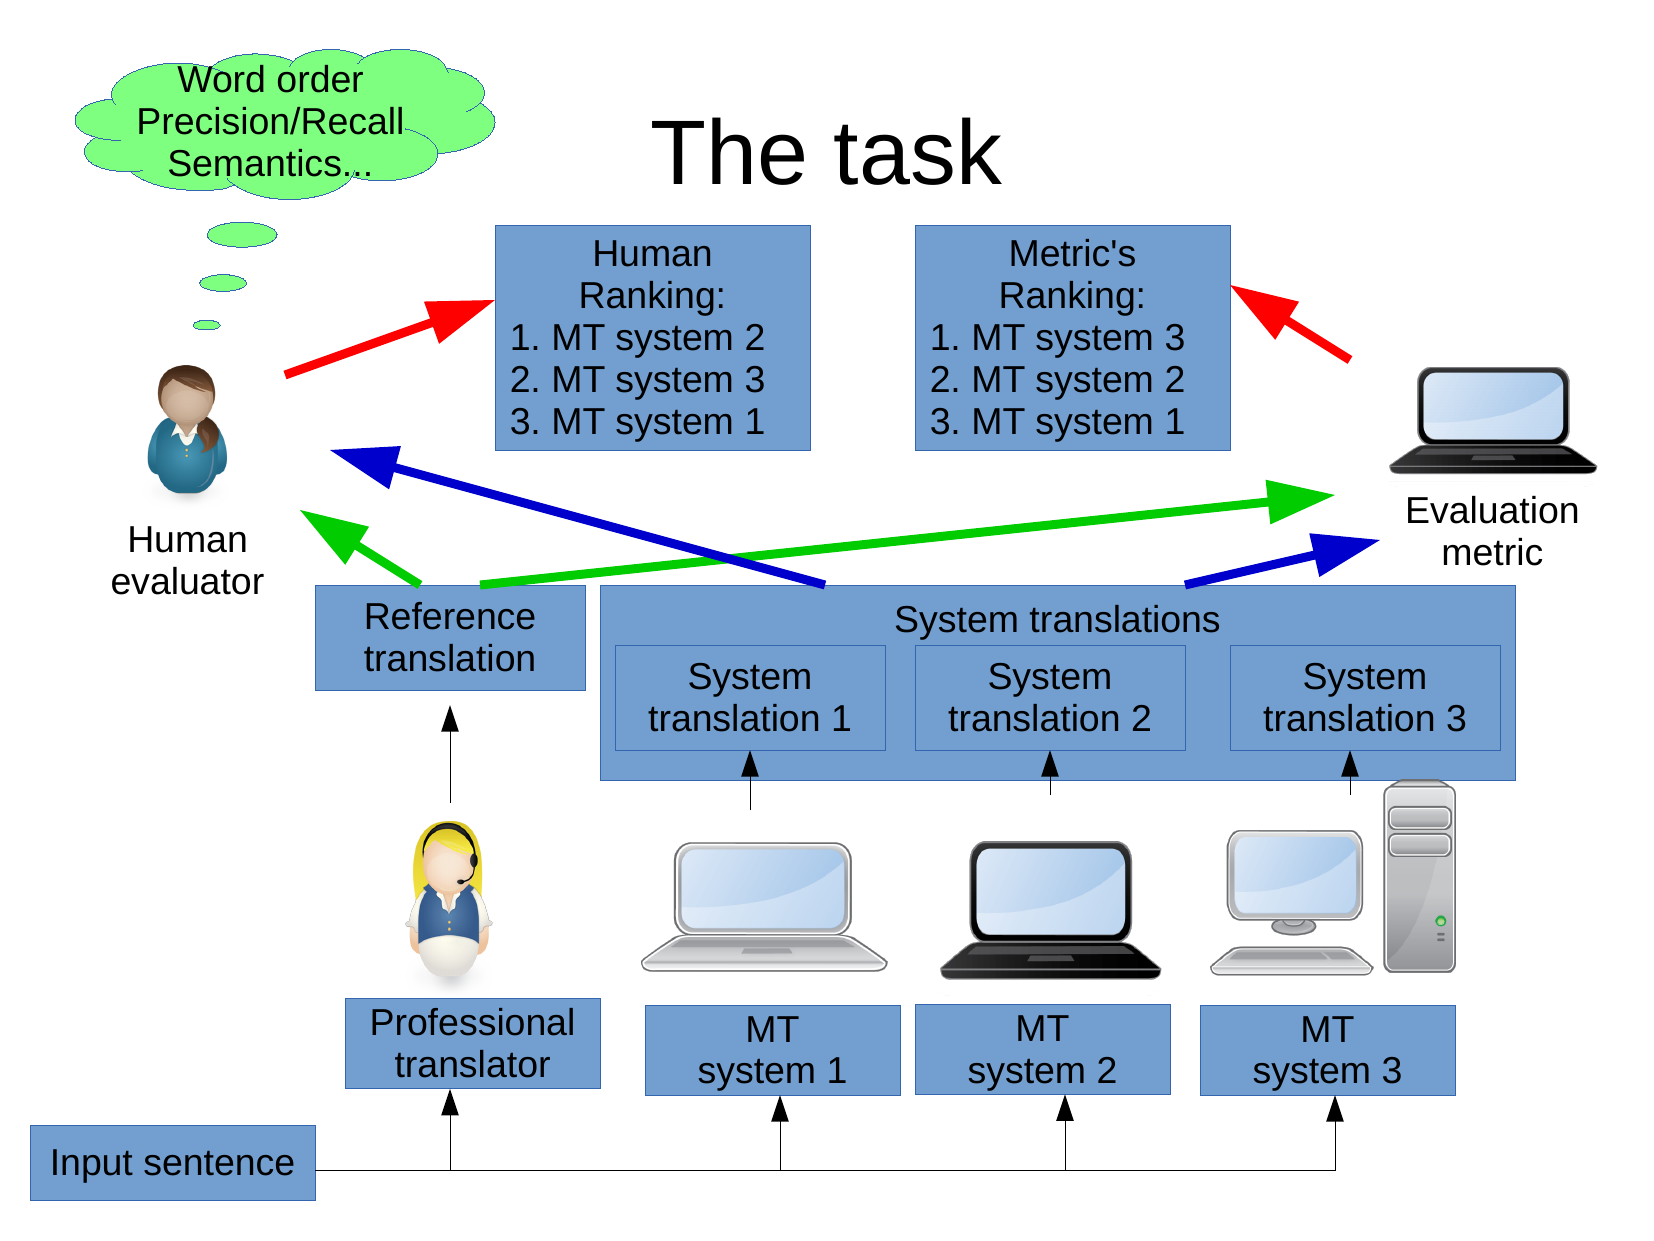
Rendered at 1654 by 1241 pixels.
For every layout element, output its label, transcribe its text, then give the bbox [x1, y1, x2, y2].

picture [1380, 359, 1606, 494]
picture [135, 358, 241, 511]
text_box MT system 2 [915, 1004, 1171, 1095]
text_box MT system 1 [645, 1005, 901, 1096]
text_box System translation 1 [615, 645, 886, 751]
text_box Word order Precision/Recall Semantics... [75, 49, 496, 200]
title The task [341, 49, 390, 57]
picture [390, 803, 511, 999]
text_box System translation 3 [1230, 645, 1501, 751]
text_box Word order Precision/Recall Semantics... [199, 274, 247, 292]
text_box MT system 3 [1200, 1005, 1456, 1096]
title The task [82, 49, 321, 107]
text_box Professional translator [345, 998, 601, 1089]
title The task [82, 49, 1571, 257]
text_box Human Ranking: 1. MT system 2 2. MT system 3 3. MT system 1 [495, 225, 811, 451]
picture [630, 833, 898, 981]
text_box Reference translation [315, 585, 586, 691]
text_box Metric's Ranking: 1. MT system 3 2. MT system 2 3. MT system 1 [915, 225, 1231, 451]
picture [930, 831, 1171, 1004]
text_box Input sentence [30, 1125, 316, 1201]
text_box Word order Precision/Recall Semantics... [207, 222, 278, 248]
picture [1200, 779, 1456, 986]
text_box System translation 2 [915, 645, 1186, 751]
text_box System translations [600, 585, 1516, 781]
